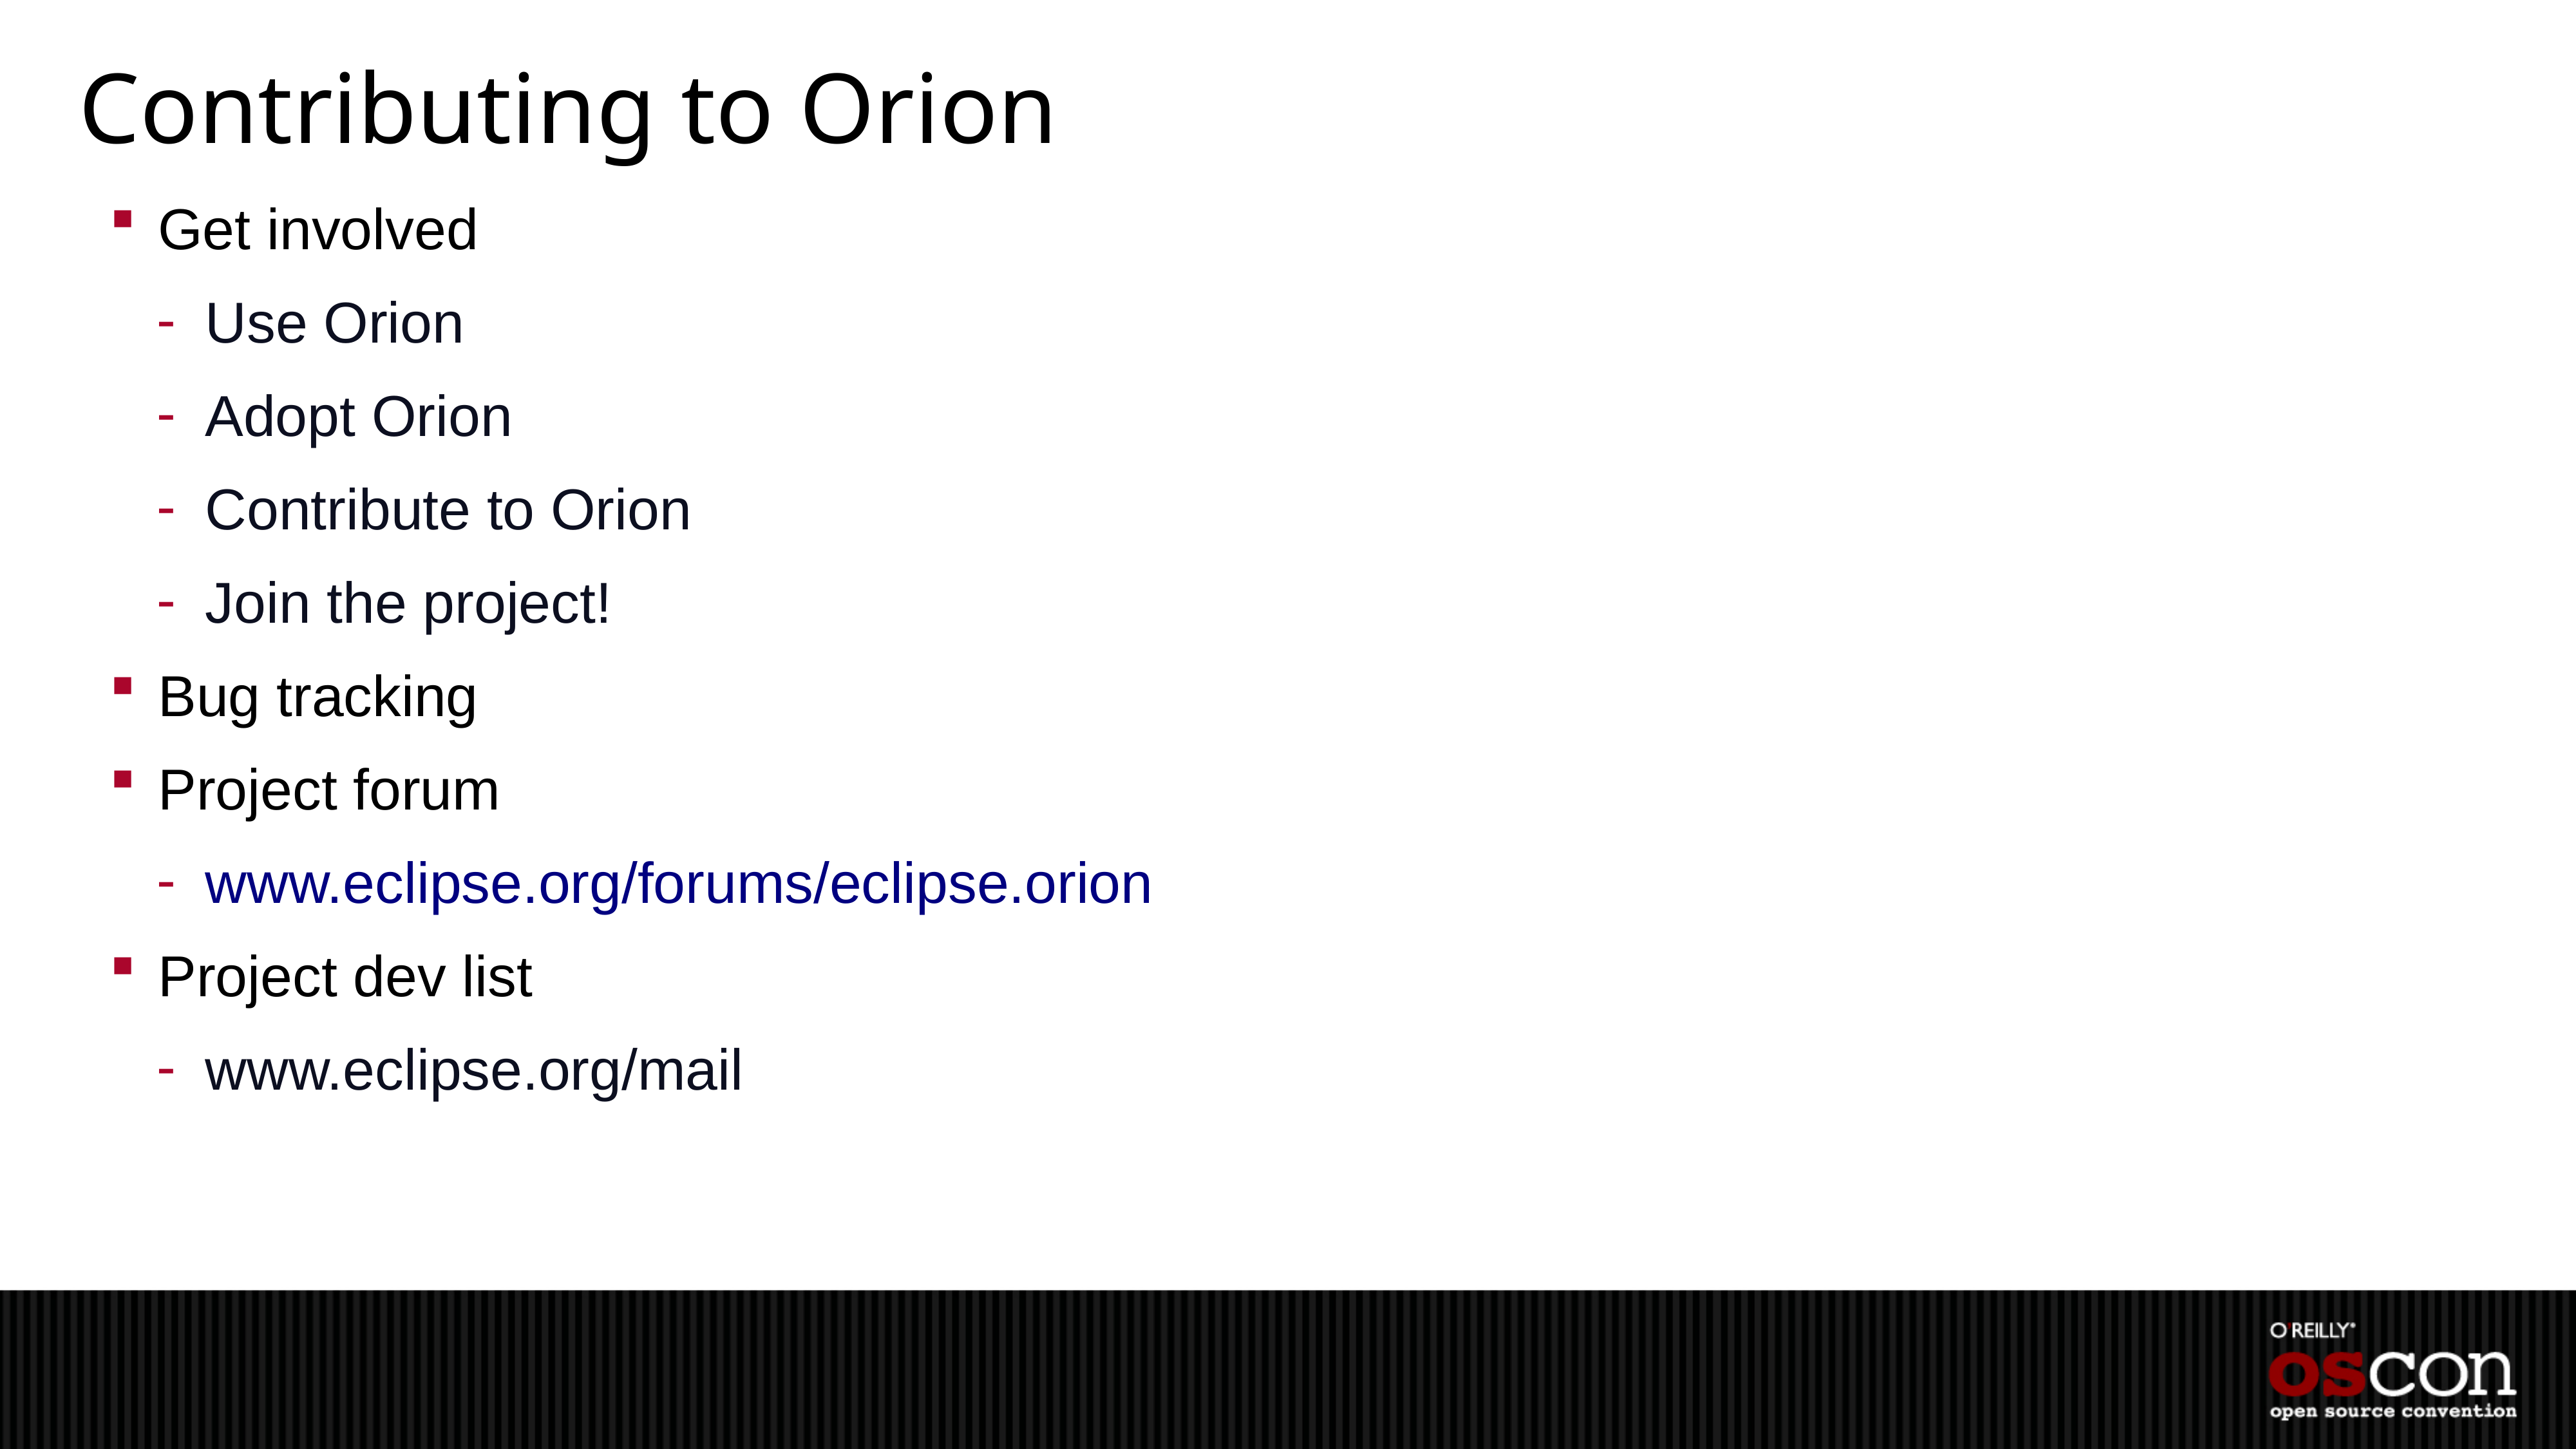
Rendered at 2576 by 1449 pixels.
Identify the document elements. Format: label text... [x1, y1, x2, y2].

title Contributing to Orion [73, 17, 2503, 192]
list Get involved Use Orion Adopt Orion Contribute to Orion Join the project! Bug tracking Project forum www.eclipse.org/forums/eclipse.orion Project dev list www.eclipse.org/mail [76, 191, 2505, 1449]
picture [0, 0, 2576, 1449]
